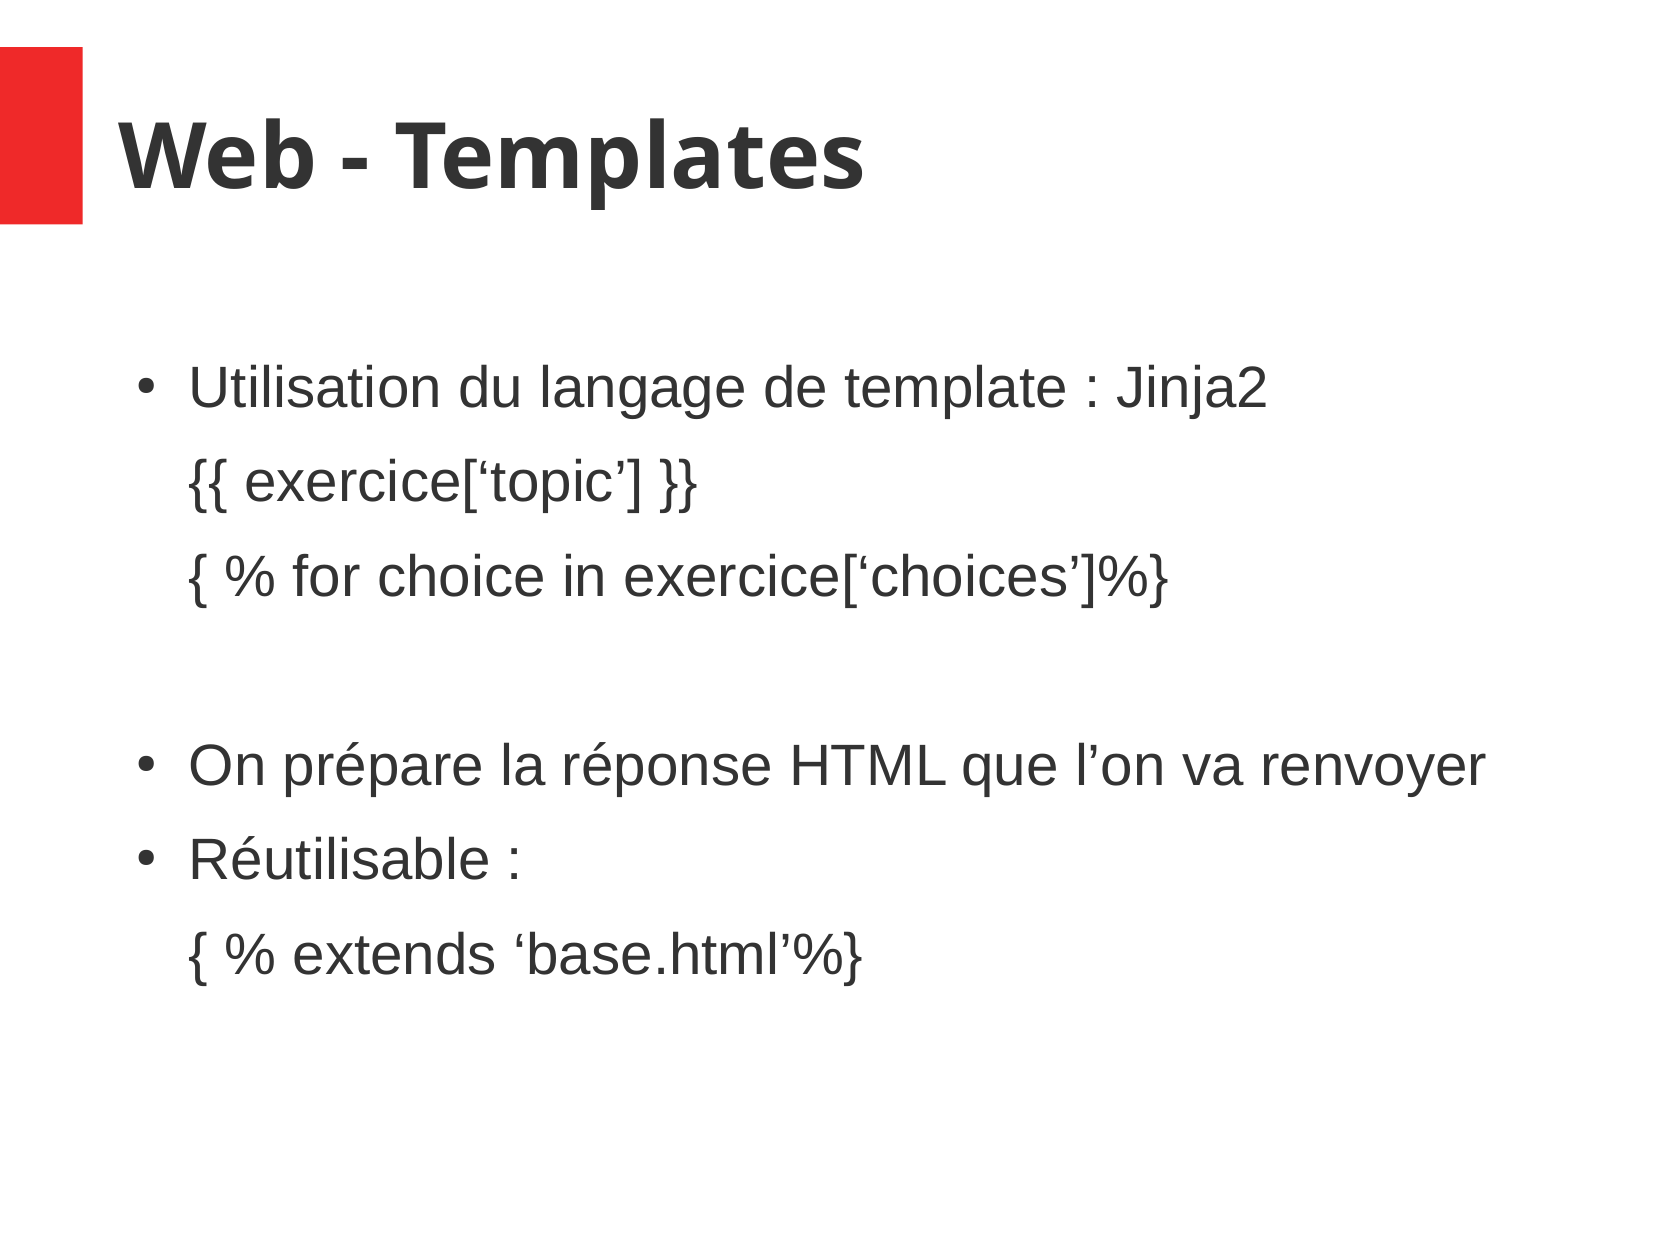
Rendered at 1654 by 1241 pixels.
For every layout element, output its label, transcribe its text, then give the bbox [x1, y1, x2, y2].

list Utilisation du langage de template : Jinja2 {{ exercice[‘topic’] }} { % for choice in exercice[‘choices’]%} On prépare la réponse HTML que l’on va renvoyer Réutilisable : { % extends ‘base.html’%} [118, 354, 1536, 1074]
title Web - Templates [118, 49, 1571, 257]
